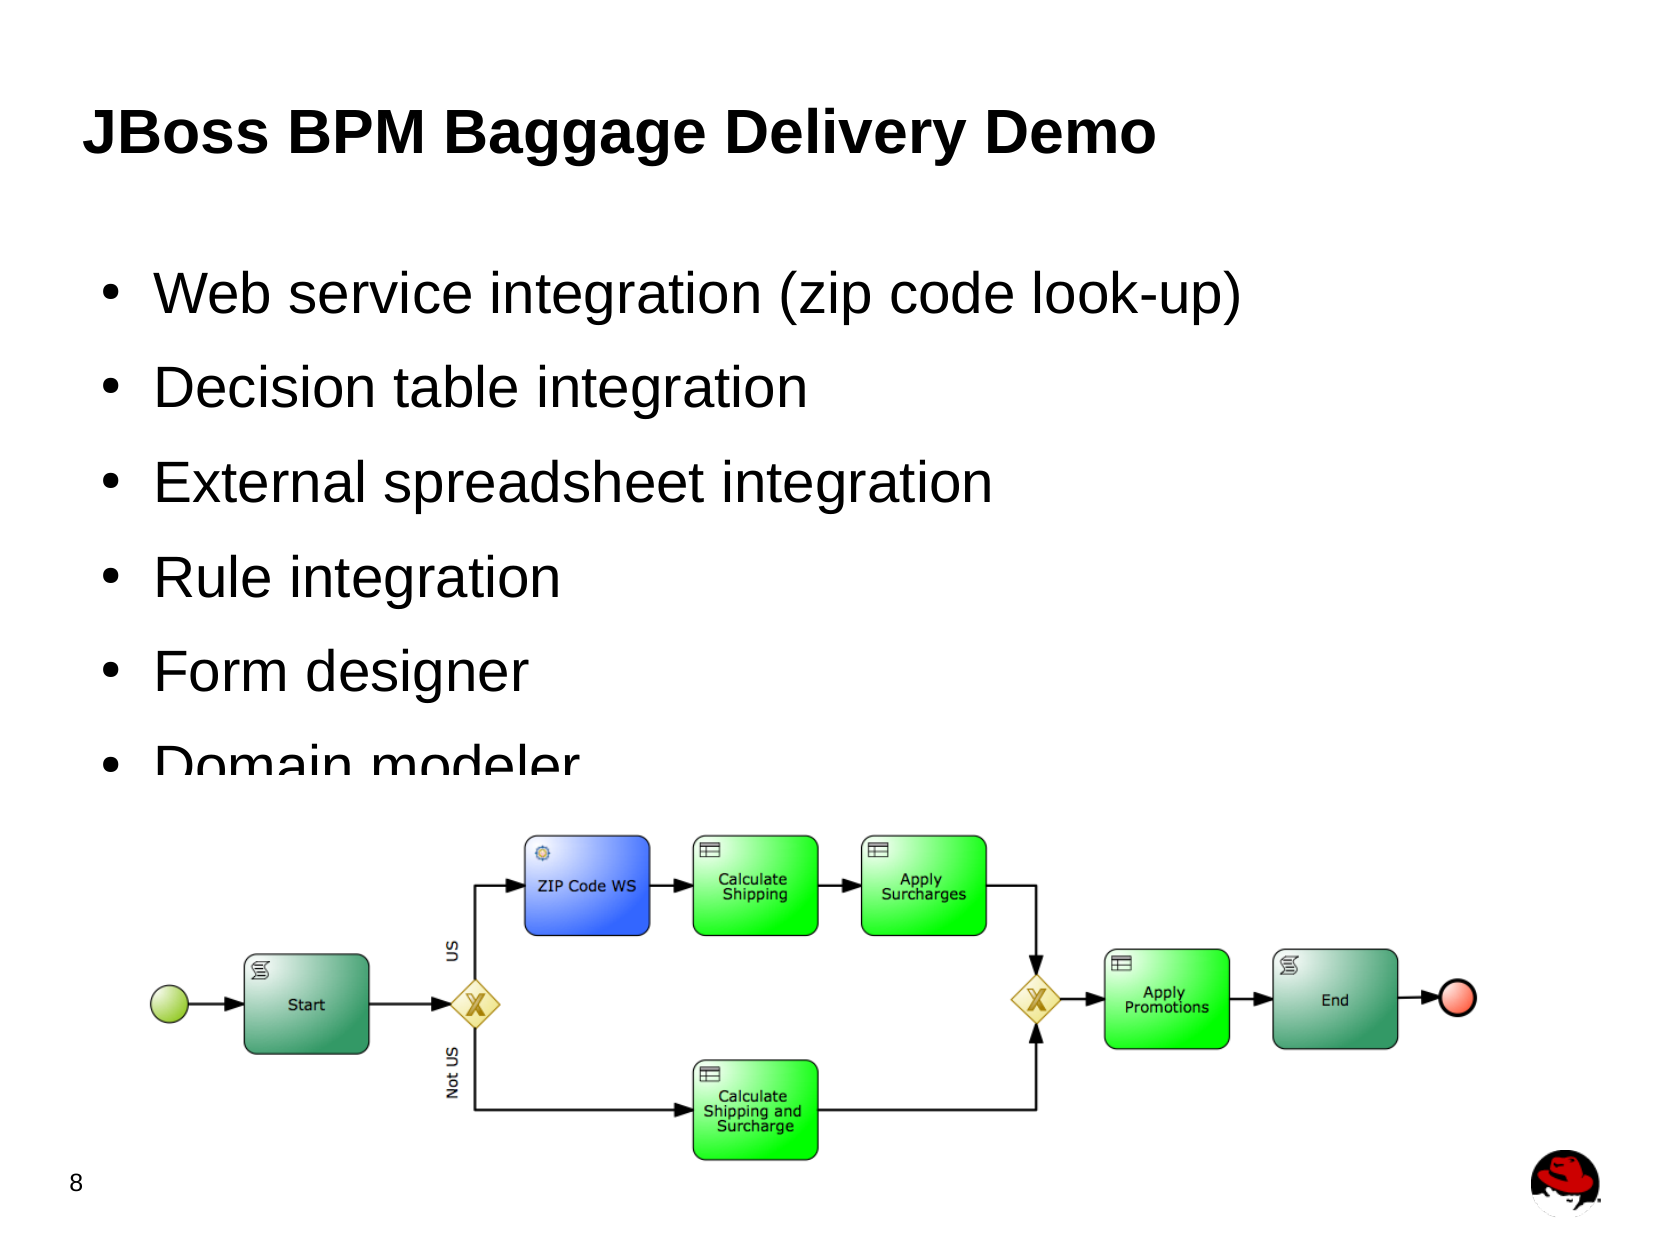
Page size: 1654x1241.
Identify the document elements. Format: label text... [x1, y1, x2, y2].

picture [1531, 1150, 1601, 1218]
picture [126, 775, 1508, 1201]
title JBoss BPM Baggage Delivery Demo [82, 49, 1571, 215]
list Web service integration (zip code look-up) Decision table integration External spreadsheet integration Rule integration Form designer Domain modeler [82, 260, 1571, 980]
